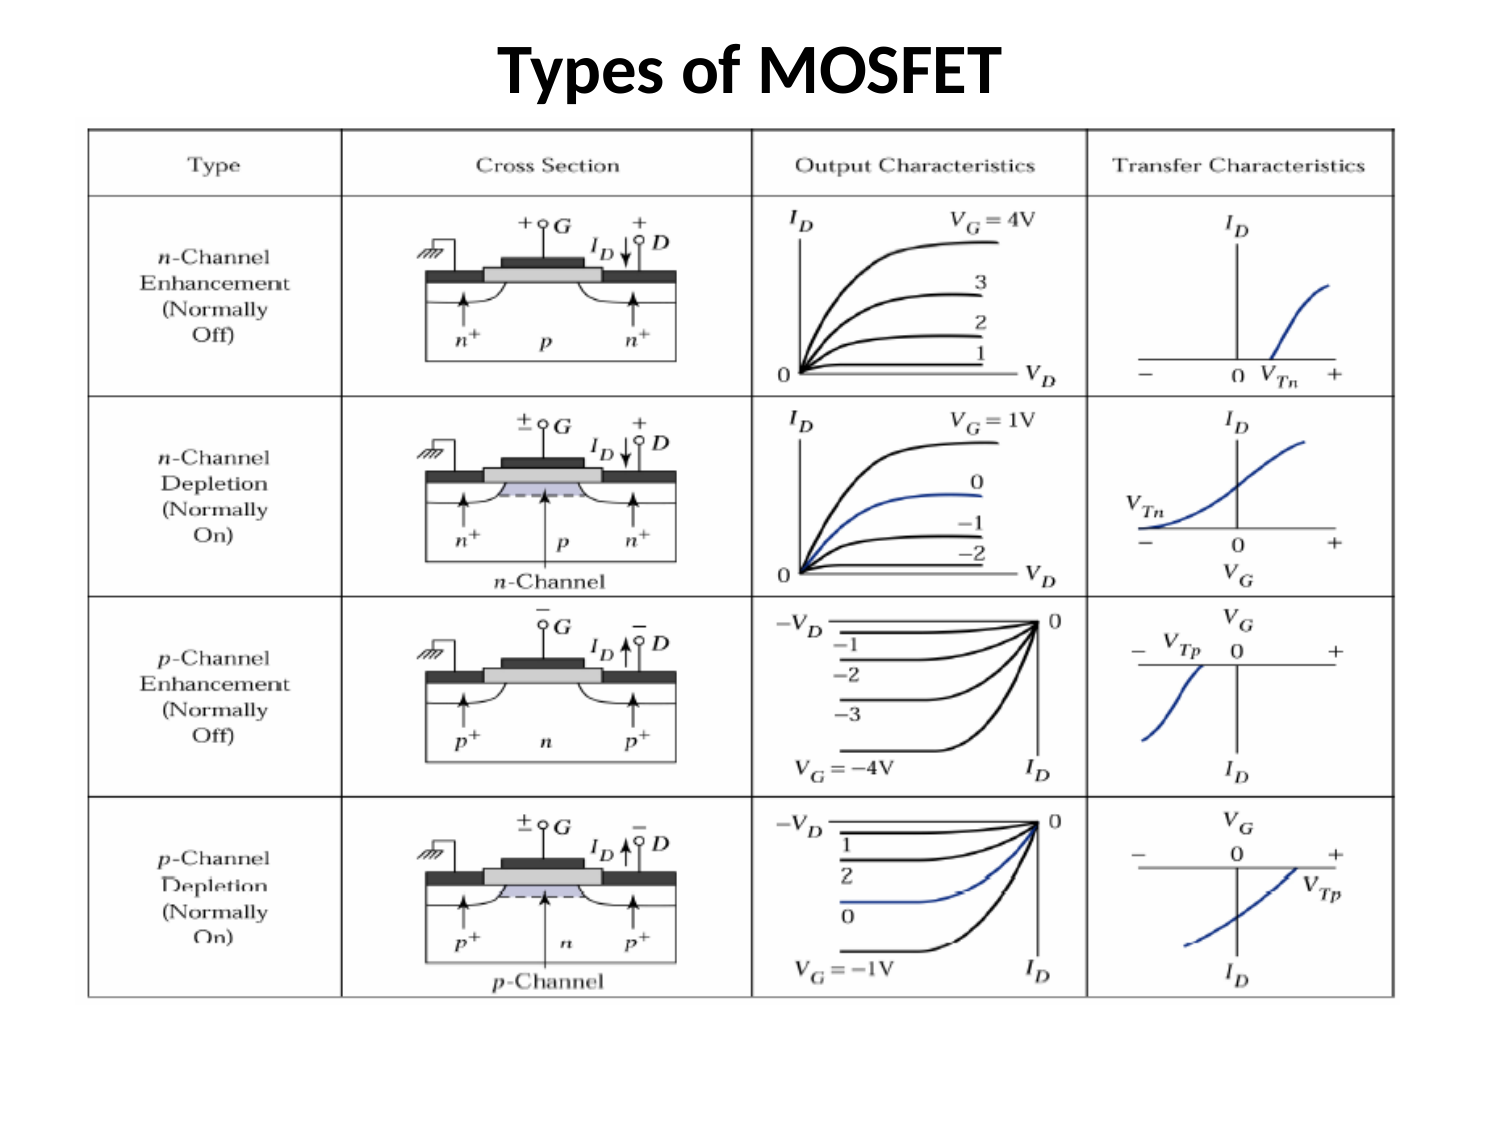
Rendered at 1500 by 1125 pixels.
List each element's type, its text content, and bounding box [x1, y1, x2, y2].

picture [75, 117, 1400, 1005]
title Types of MOSFET [75, 0, 1425, 130]
